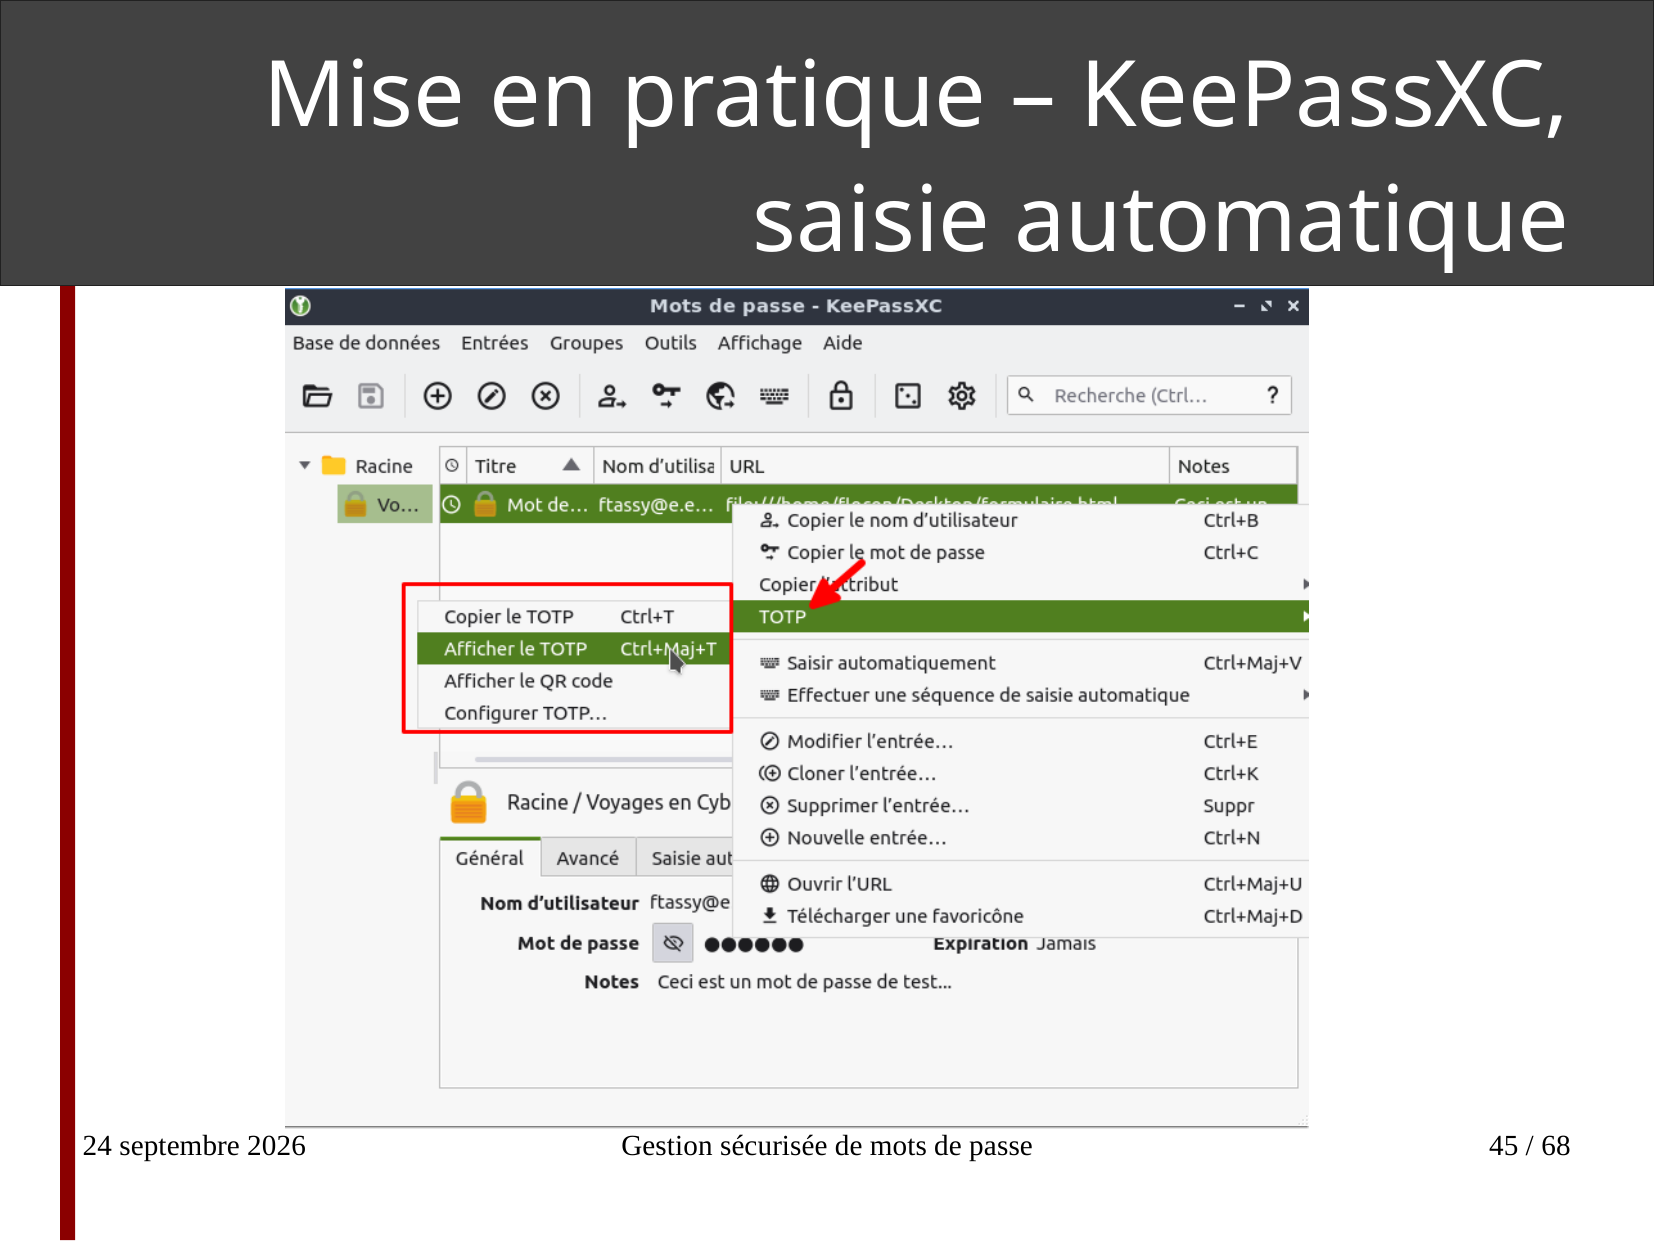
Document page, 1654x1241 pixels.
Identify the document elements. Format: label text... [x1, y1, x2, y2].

title Mise en pratique – KeePassXC, saisie automatique [82, 27, 1571, 279]
picture [285, 288, 1309, 1126]
